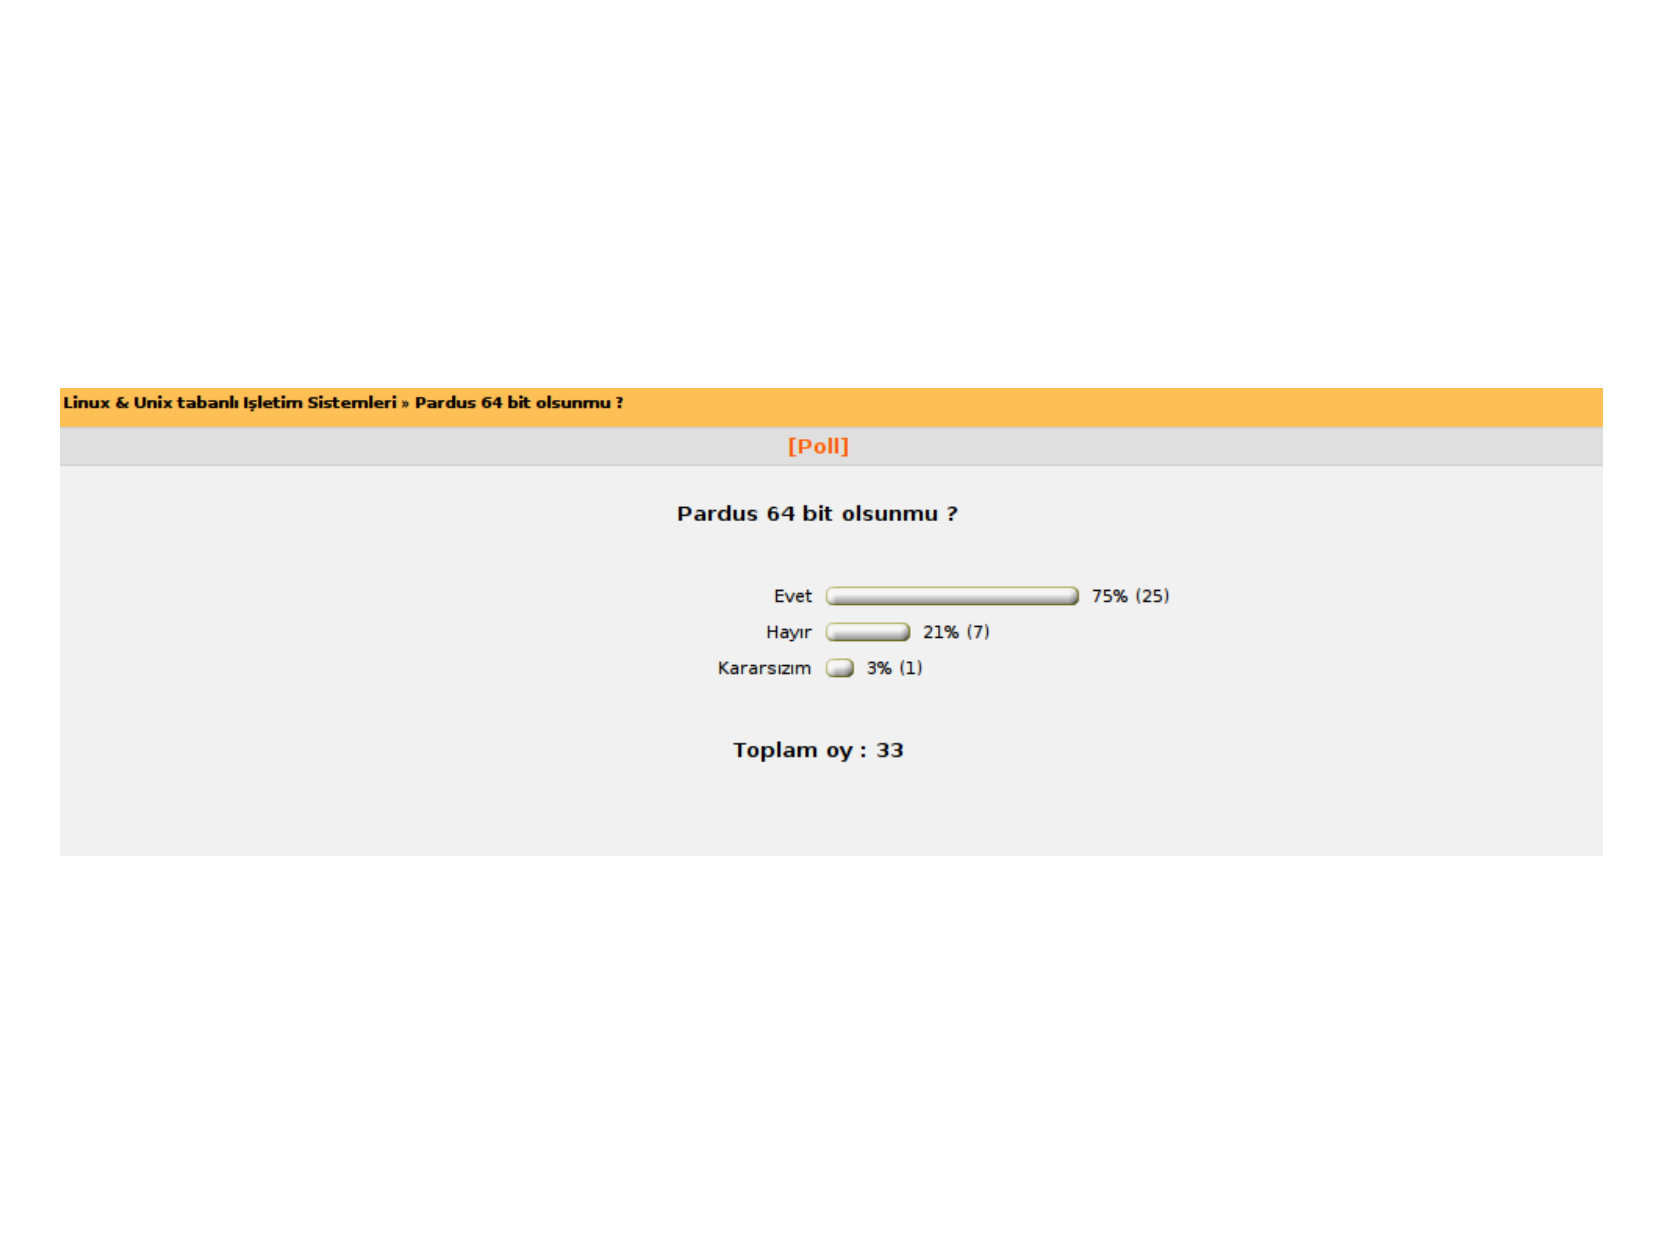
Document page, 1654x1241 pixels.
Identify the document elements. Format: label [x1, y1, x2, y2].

picture [60, 388, 1603, 856]
